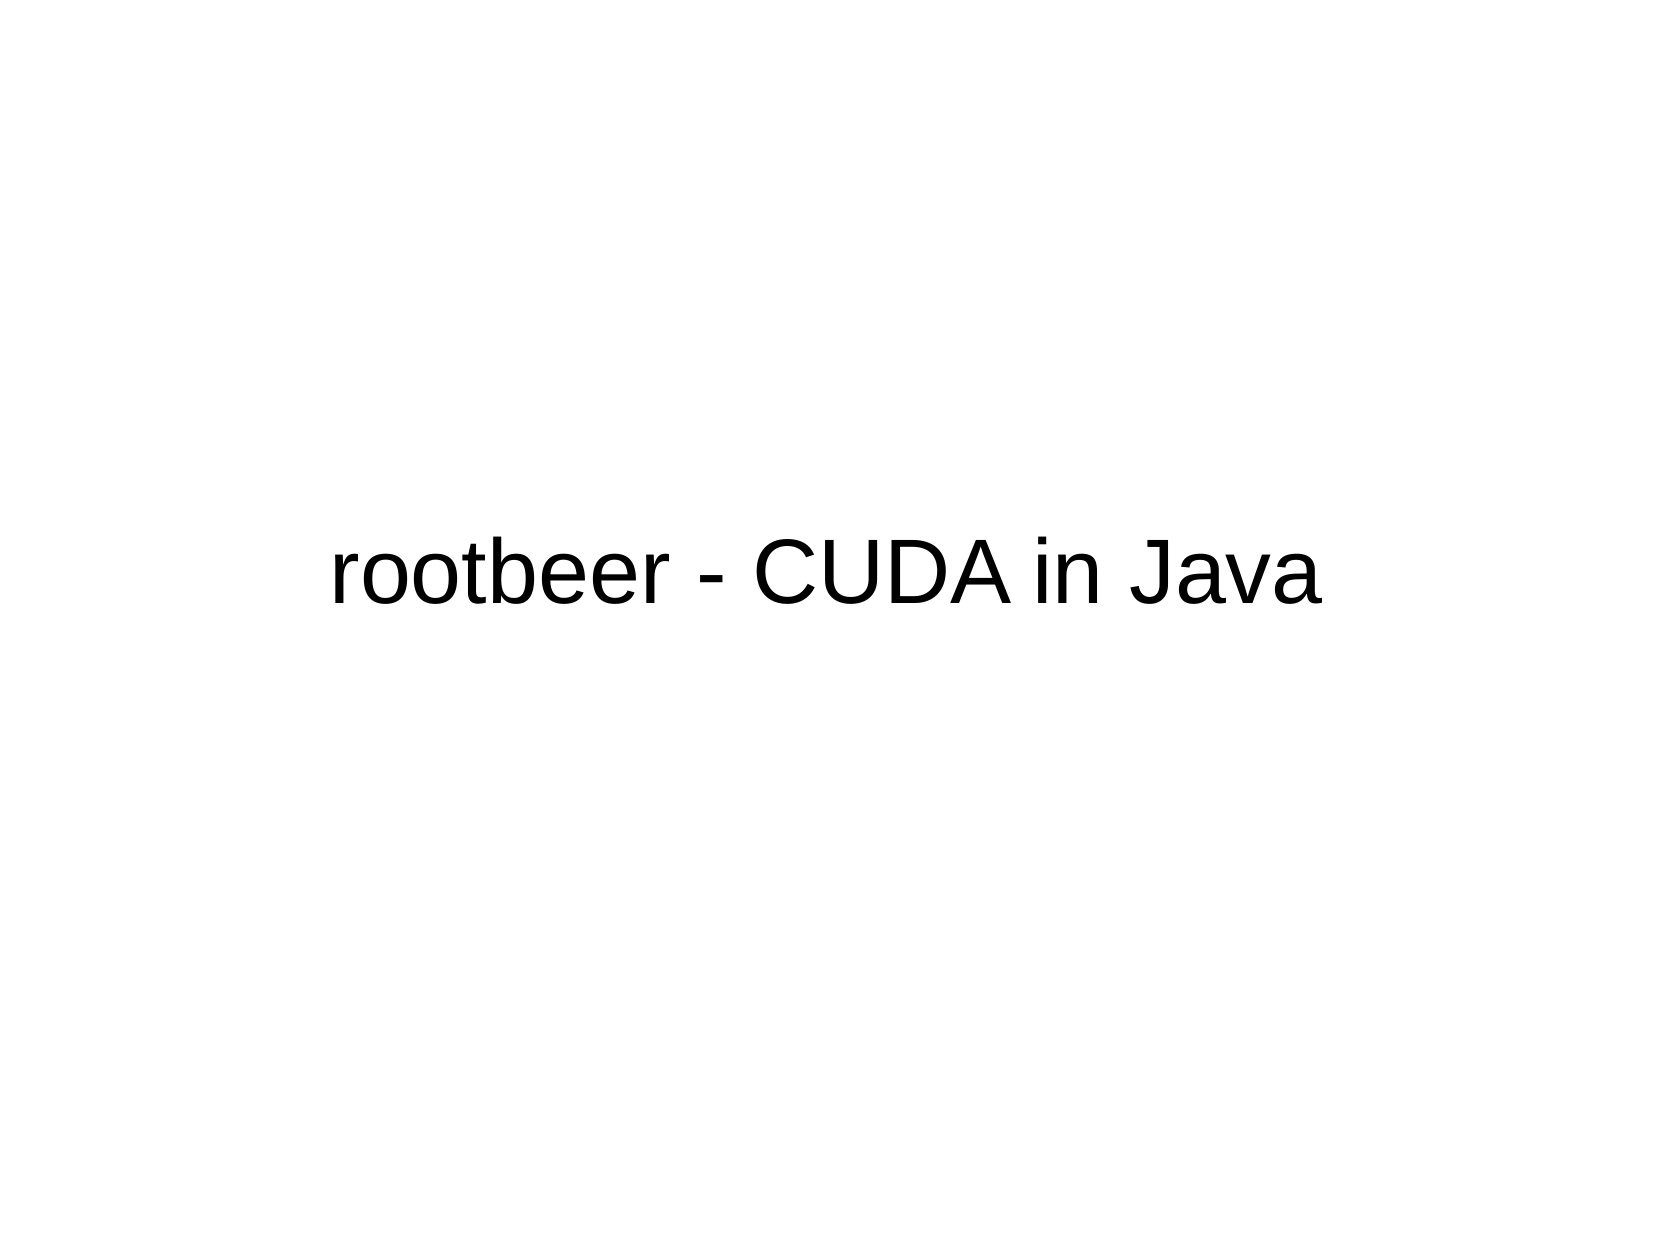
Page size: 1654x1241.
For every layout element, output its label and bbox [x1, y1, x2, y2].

subtitle [82, 290, 1571, 1010]
